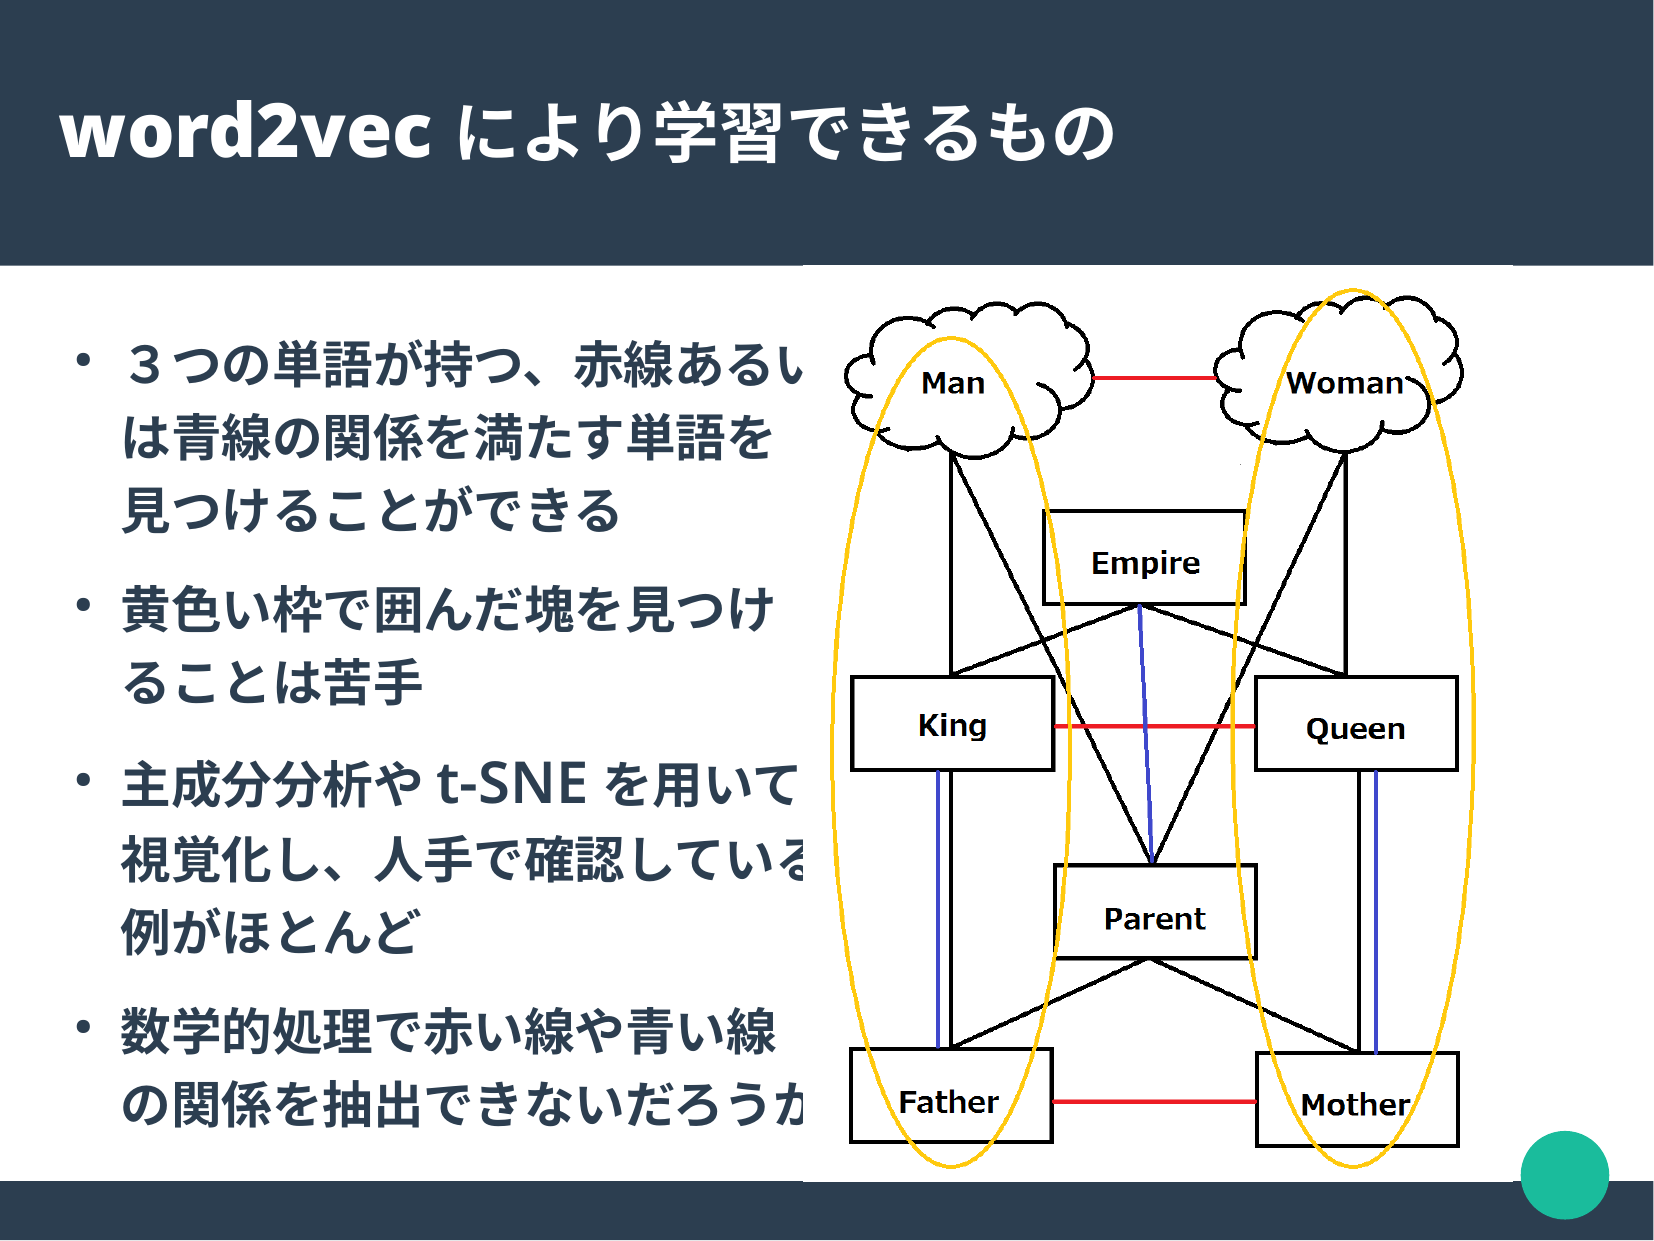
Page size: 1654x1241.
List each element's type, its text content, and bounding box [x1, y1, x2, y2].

picture [803, 265, 1513, 1182]
title word2vecにより学習できるもの [59, 49, 1595, 207]
list ３つの単語が持つ、赤線あるいは青線の関係を満たす単語を見つけることができる 黄色い枠で囲んだ塊を見つけることは苦手 主成分分析やt-SNEを用いて視覚化し、人手で確認している例がほとんど 数学的処理で赤い線や青い線の関係を抽出できないだろうか。 [59, 324, 803, 1152]
